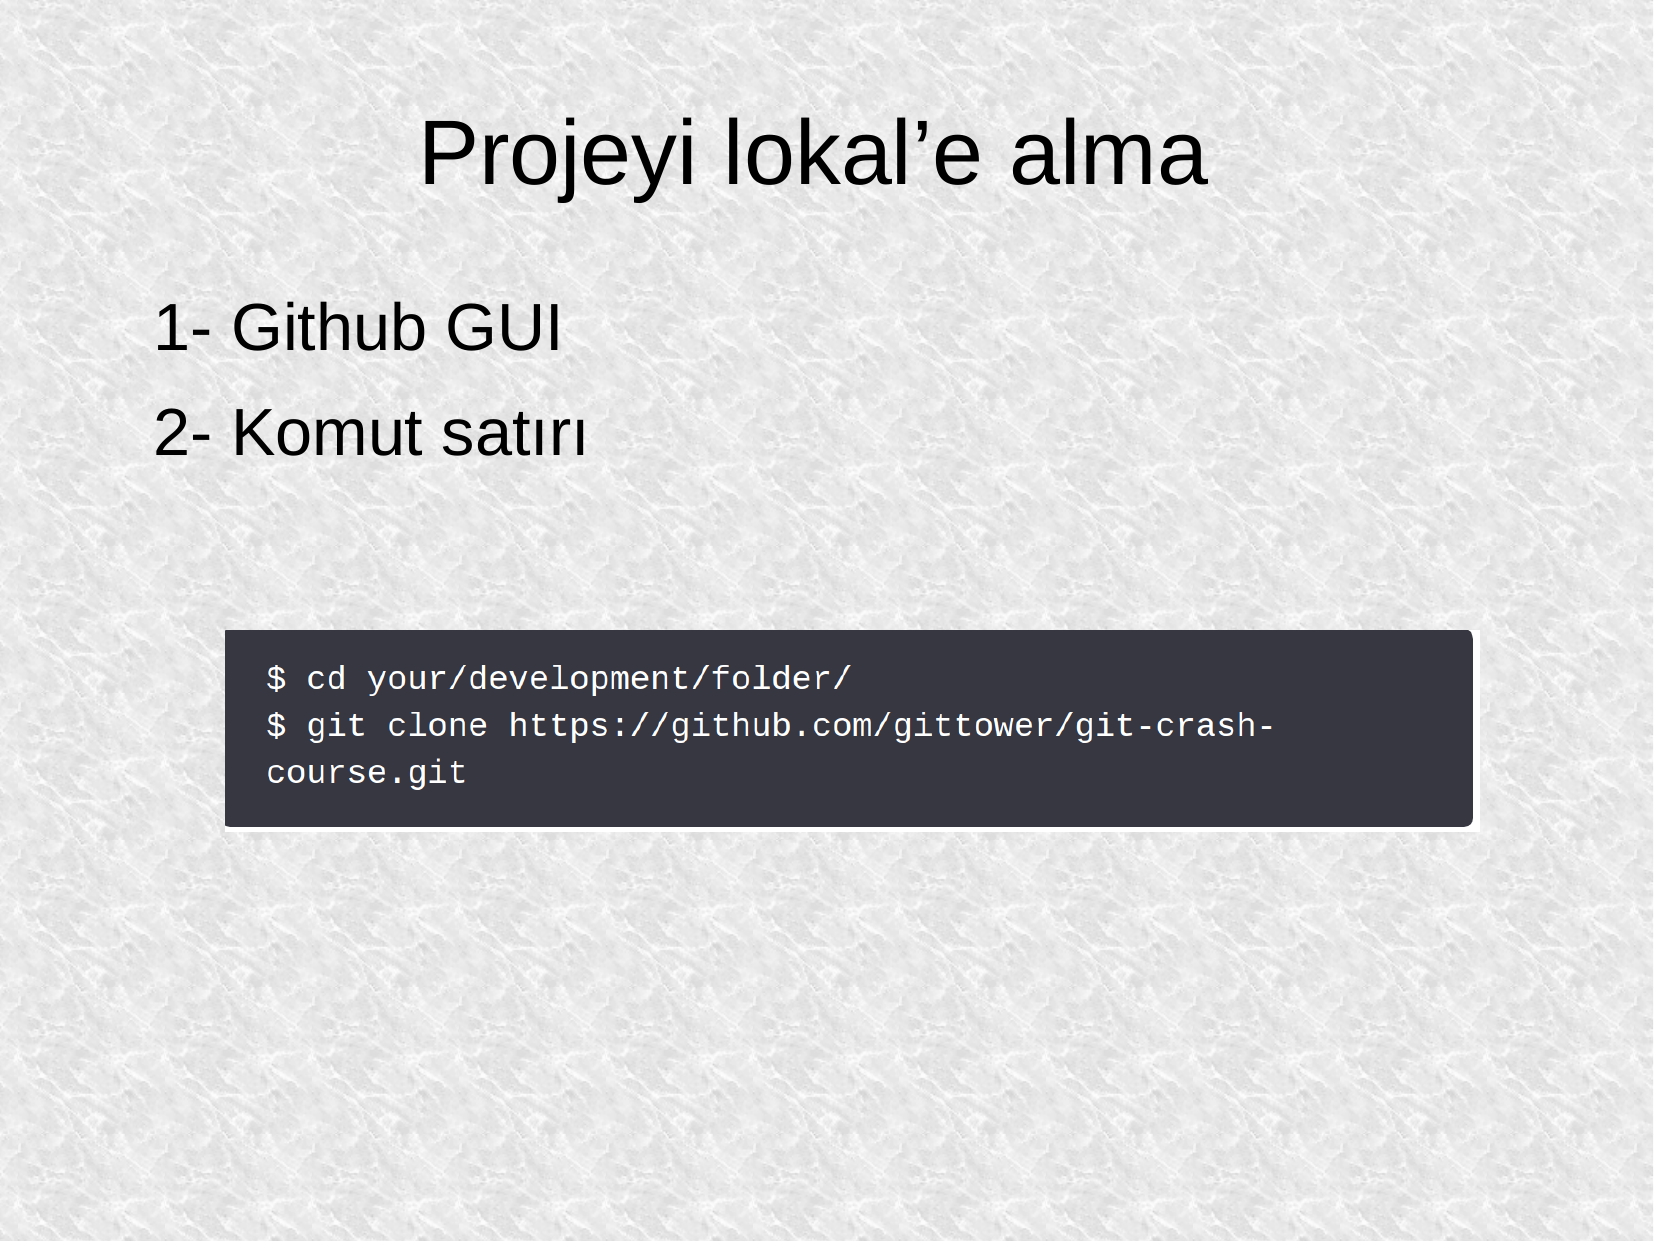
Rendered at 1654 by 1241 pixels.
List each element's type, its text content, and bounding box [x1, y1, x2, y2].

title Projeyi lokal’e alma [82, 49, 1571, 257]
picture [0, 0, 1654, 1241]
list 1- Github GUI 2- Komut satırı [82, 290, 1571, 1010]
